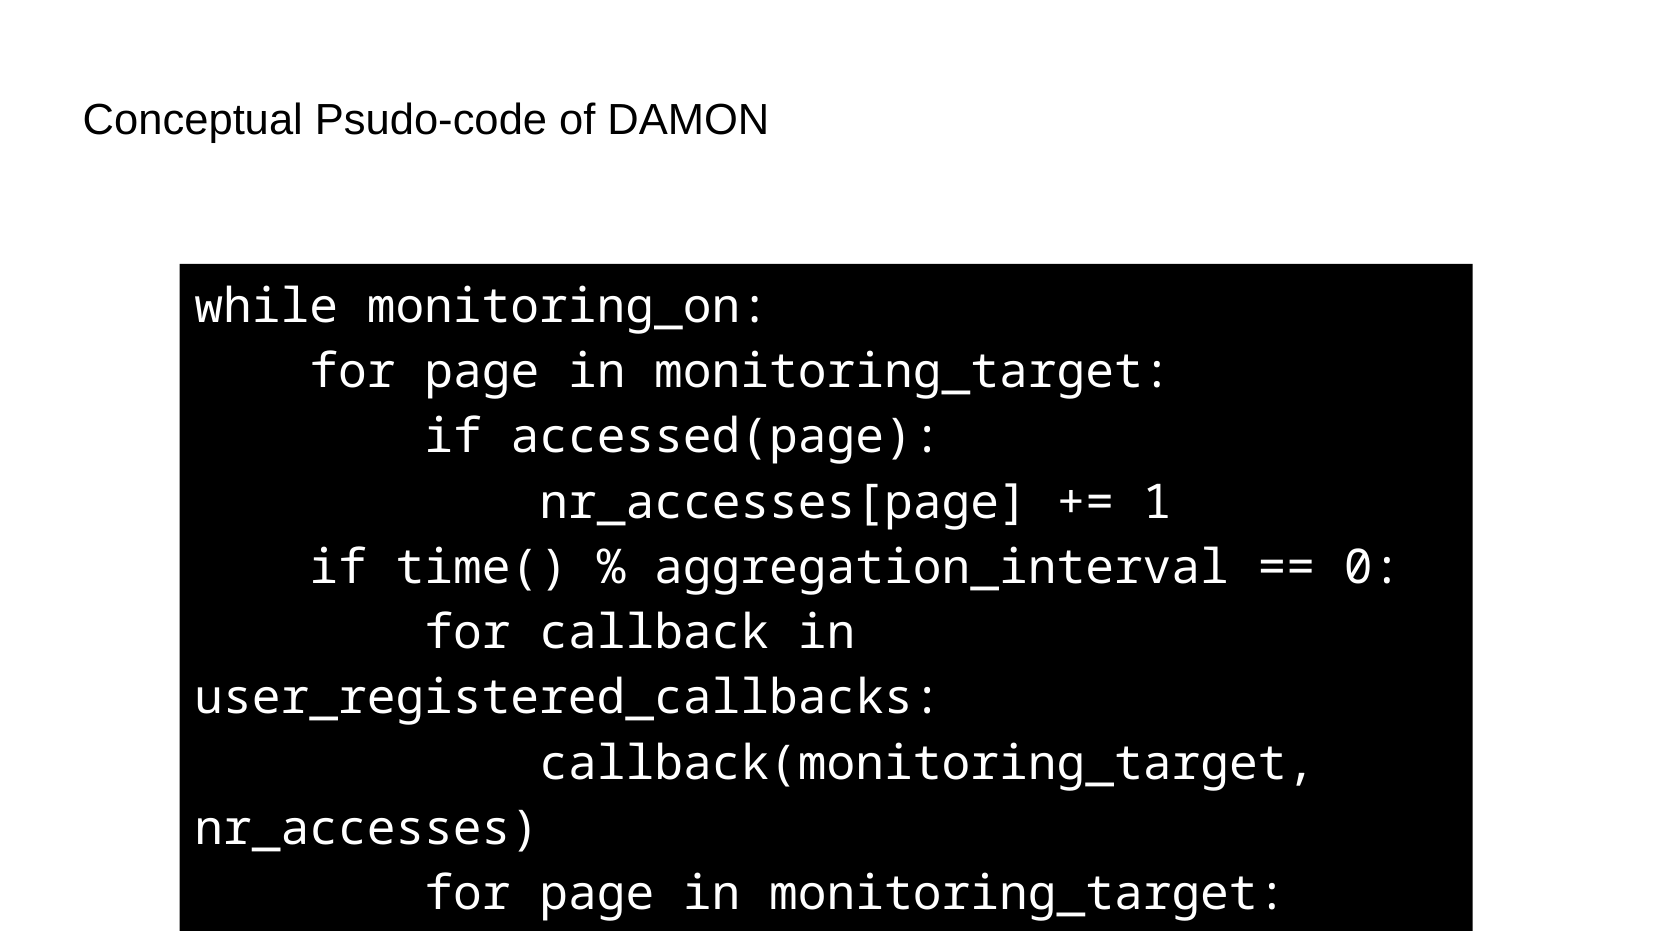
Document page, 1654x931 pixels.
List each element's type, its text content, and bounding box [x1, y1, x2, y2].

text_box while monitoring_on: for page in monitoring_target: if accessed(page): nr_accesses[page] += 1 if time() % aggregation_interval == 0: for callback in user_registered_callbacks: callback(monitoring_target, nr_accesses) for page in monitoring_target: nr_accesses[page] = 0 sleep(sampling interval) [179, 263, 1473, 774]
title Conceptual Psudo-code of DAMON [82, 81, 1571, 157]
